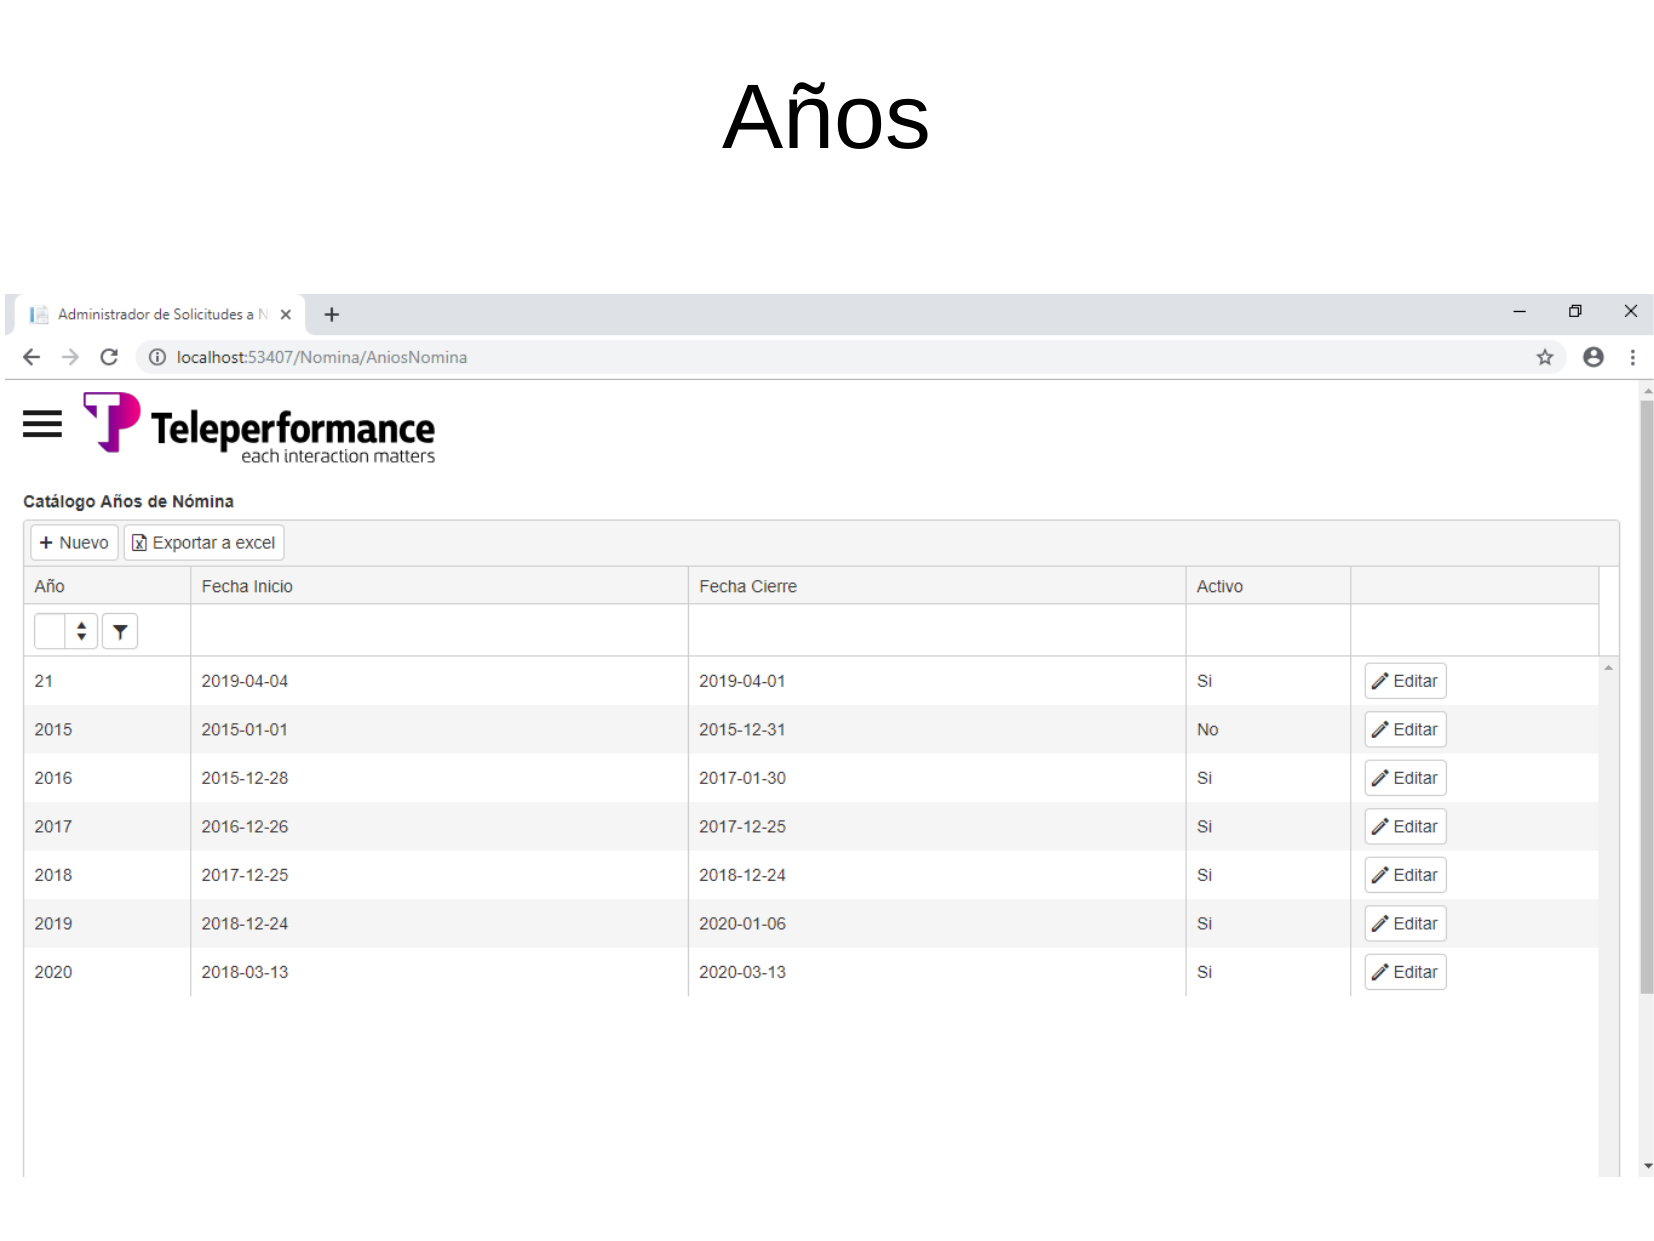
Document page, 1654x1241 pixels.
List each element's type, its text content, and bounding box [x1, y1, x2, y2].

picture [5, 294, 1654, 1177]
title Años [82, 49, 1571, 257]
